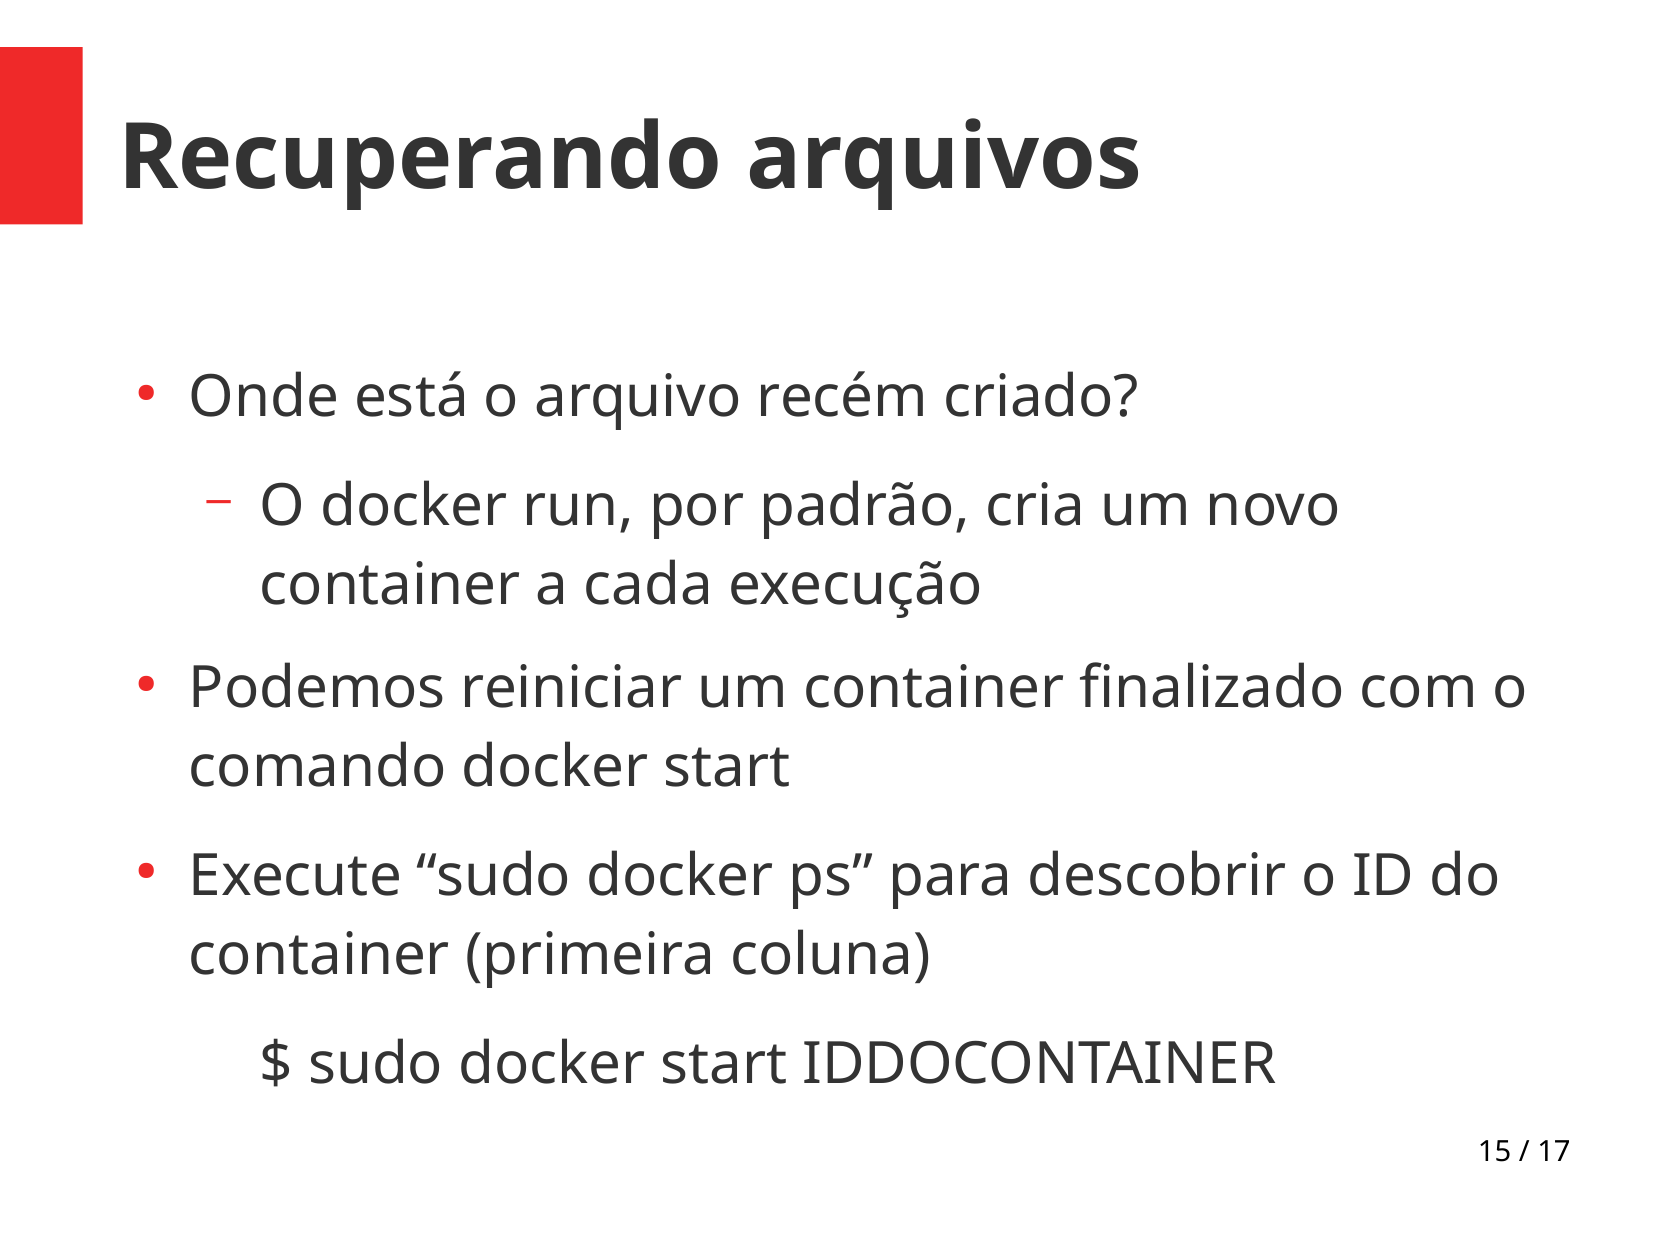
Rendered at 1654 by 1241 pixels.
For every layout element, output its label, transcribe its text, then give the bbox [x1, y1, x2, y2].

list Onde está o arquivo recém criado? O docker run, por padrão, cria um novo container a cada execução Podemos reiniciar um container finalizado com o comando docker start Execute “sudo docker ps” para descobrir o ID do container (primeira coluna) $ sudo docker start IDDOCONTAINER [118, 354, 1536, 1074]
title Recuperando arquivos [118, 49, 1571, 257]
